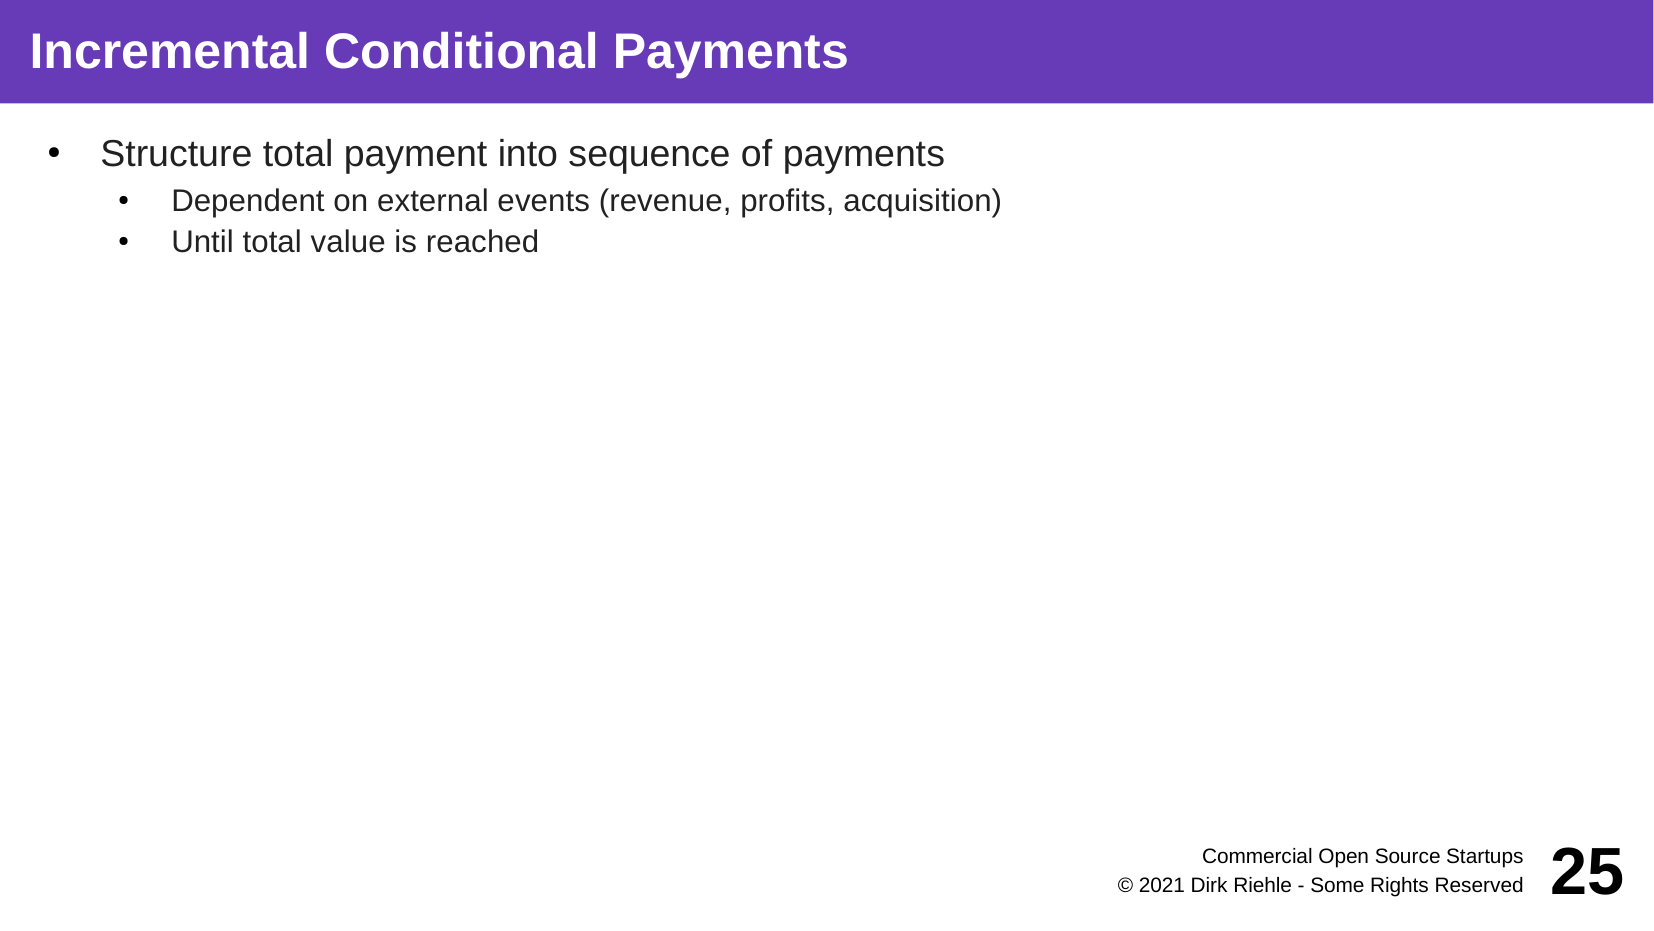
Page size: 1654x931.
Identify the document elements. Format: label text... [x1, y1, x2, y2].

list Structure total payment into sequence of payments Dependent on external events (revenue, profits, acquisition) Until total value is reached [29, 132, 1625, 813]
title Incremental Conditional Payments [0, 0, 1654, 104]
